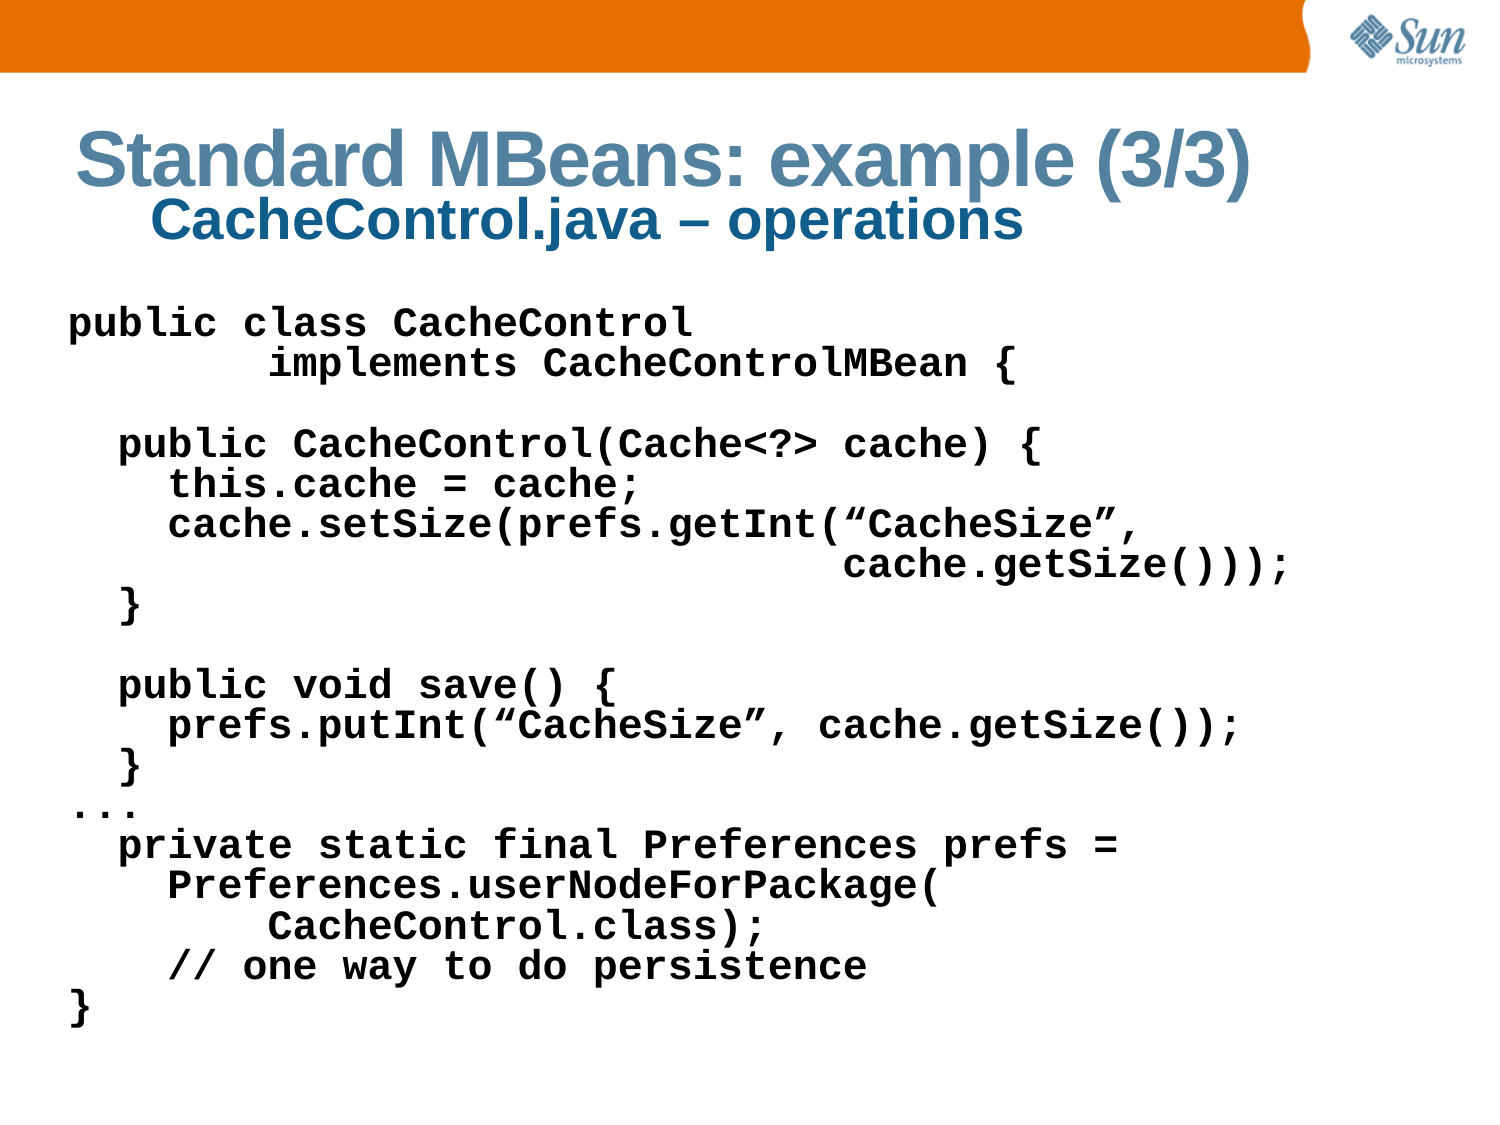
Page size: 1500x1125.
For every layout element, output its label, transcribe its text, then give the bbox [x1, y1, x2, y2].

list public class CacheControl implements CacheControlMBean { public CacheControl(Cache<?> cache) { this.cache = cache; cache.setSize(prefs.getInt(“CacheSize”, cache.getSize())); } public void save() { prefs.putInt(“CacheSize”, cache.getSize()); } ... private static final Preferences prefs = Preferences.userNodeForPackage( CacheControl.class); // one way to do persistence } [64, 257, 1402, 1036]
picture [0, 0, 1500, 75]
title Standard MBeans: example (3/3) [75, 122, 1438, 228]
text_box CacheControl.java – operations [150, 187, 1426, 277]
